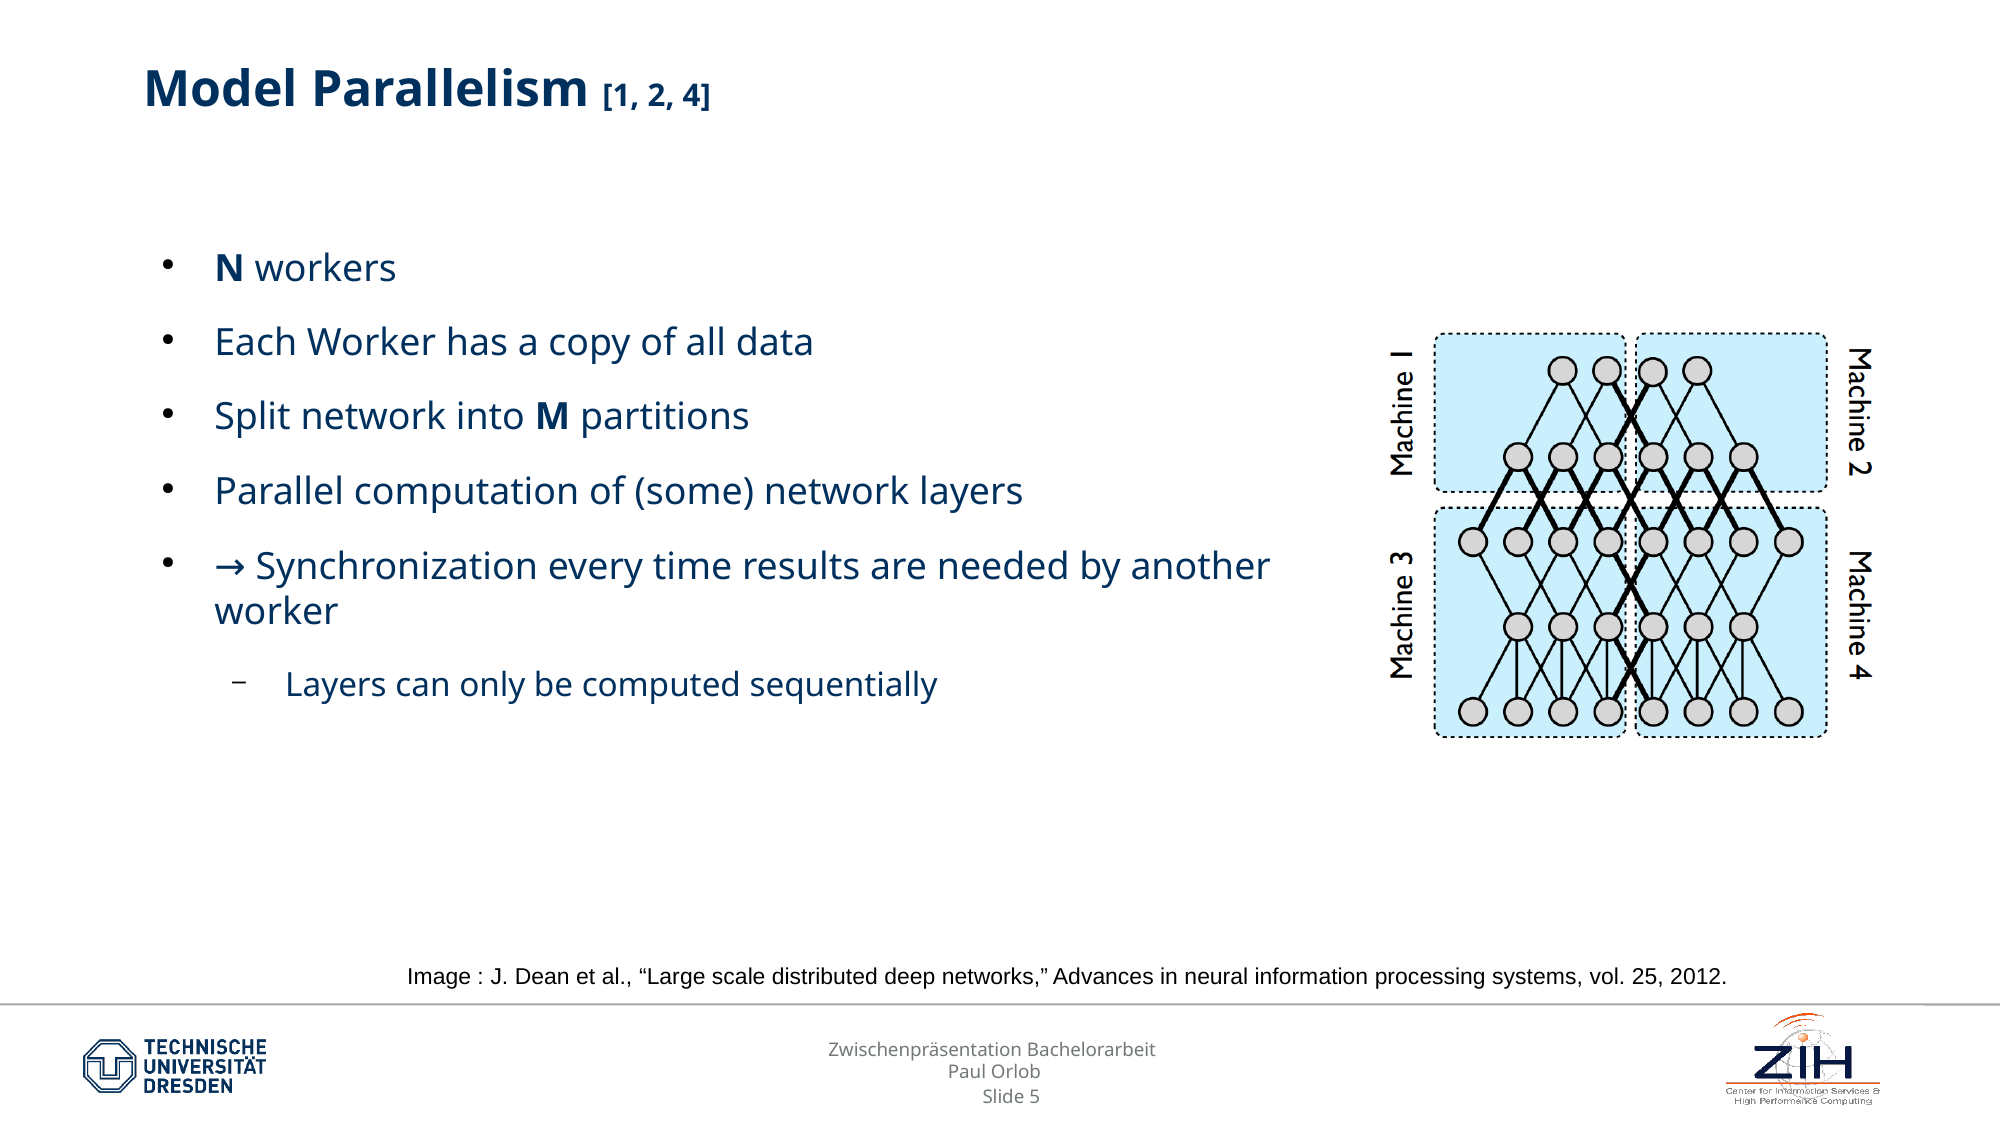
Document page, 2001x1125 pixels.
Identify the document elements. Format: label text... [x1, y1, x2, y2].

title Model Parallelism [1, 2, 4] [143, 56, 1880, 169]
picture [1326, 299, 1913, 765]
picture [83, 1039, 266, 1093]
picture [1726, 1013, 1880, 1105]
text_box Image : J. Dean et al., “Large scale distributed deep networks,” Advances in neural information processing systems, vol. 25, 2012. [392, 956, 1763, 1023]
list N workers Each Worker has a copy of all data Split network into M partitions Parallel computation of (some) network layers → Synchronization every time results are needed by another worker Layers can only be computed sequentially [143, 243, 1276, 957]
